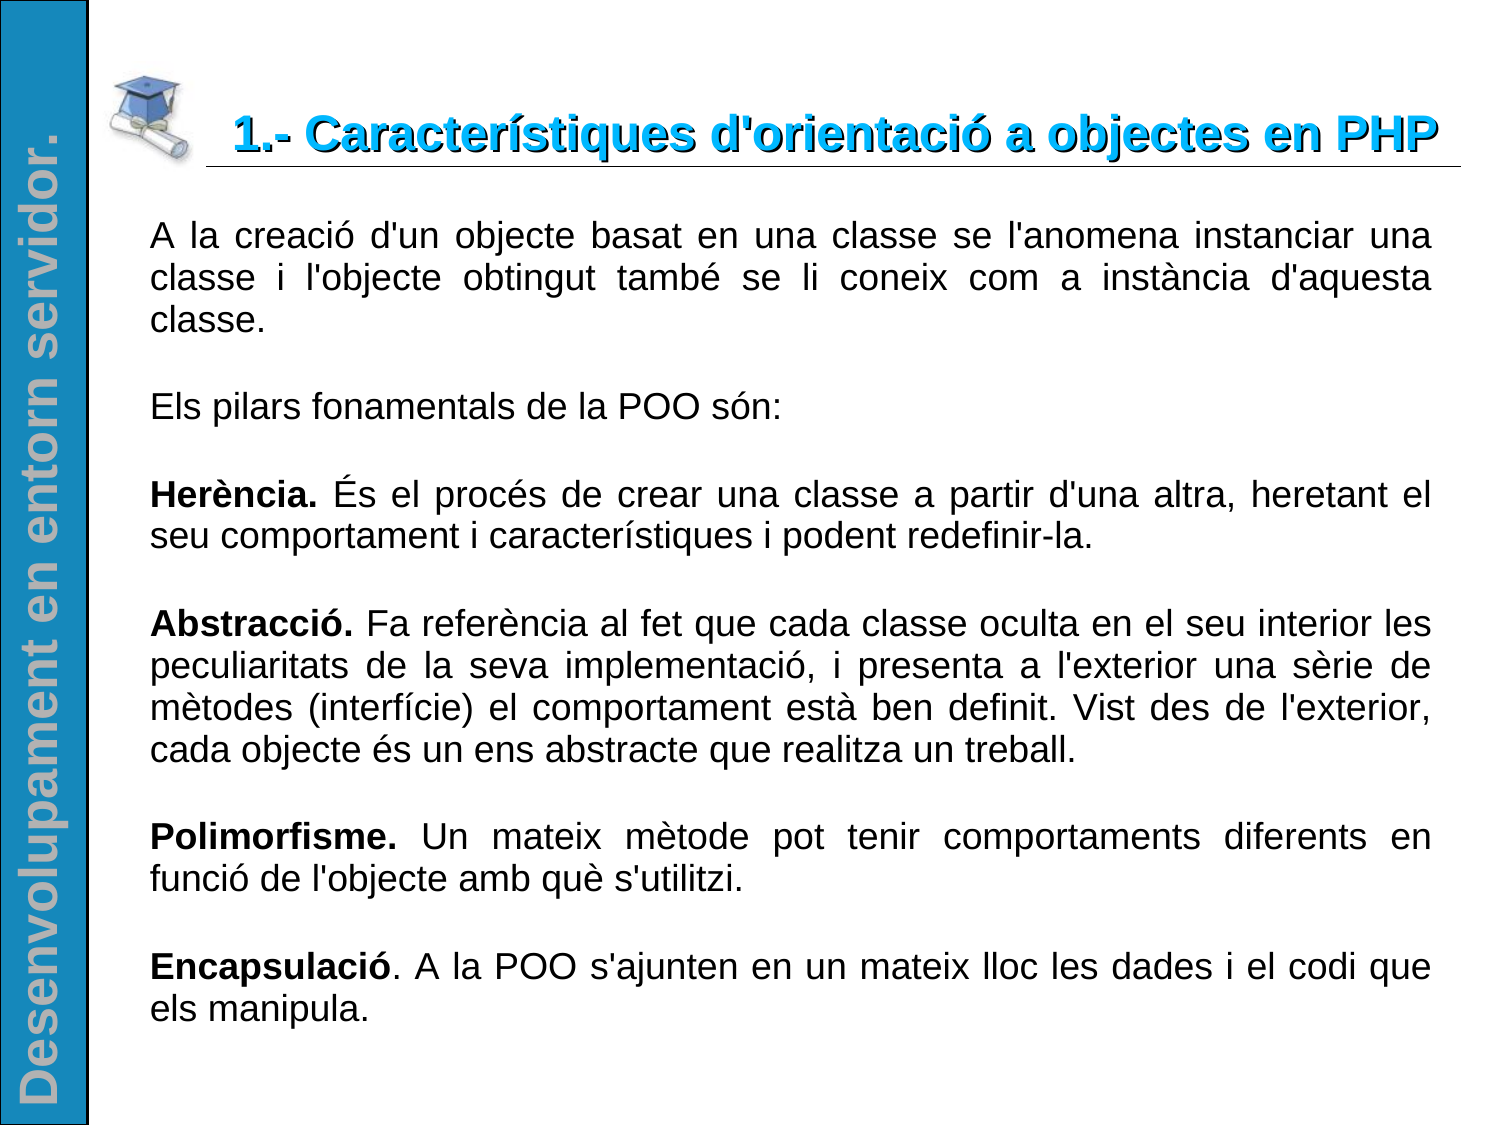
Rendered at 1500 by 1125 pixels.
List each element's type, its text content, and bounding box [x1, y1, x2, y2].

title 1.- Característiques d'orientació a objectes en PHP [206, 88, 1447, 178]
text_box A la creació d'un objecte basat en una classe se l'anomena instanciar una classe i l'objecte obtingut també se li coneix com a instància d'aquesta classe. Els pilars fonamentals de la POO són: Herència. És el procés de crear una classe a partir d'una altra, heretant el seu comportament i característiques i podent redefinir-la. Abstracció. Fa referència al fet que cada classe oculta en el seu interior les peculiaritats de la seva implementació, i presenta a l'exterior una sèrie de mètodes (interfície) el comportament està ben definit. Vist des de l'exterior, cada objecte és un ens abstracte que realitza un treball. Polimorfisme. Un mateix mètode pot tenir comportaments diferents en funció de l'objecte amb què s'utilitzi. Encapsulació. A la POO s'ajunten en un mateix lloc les dades i el codi que els manipula. [135, 206, 1447, 1037]
picture [93, 61, 206, 174]
